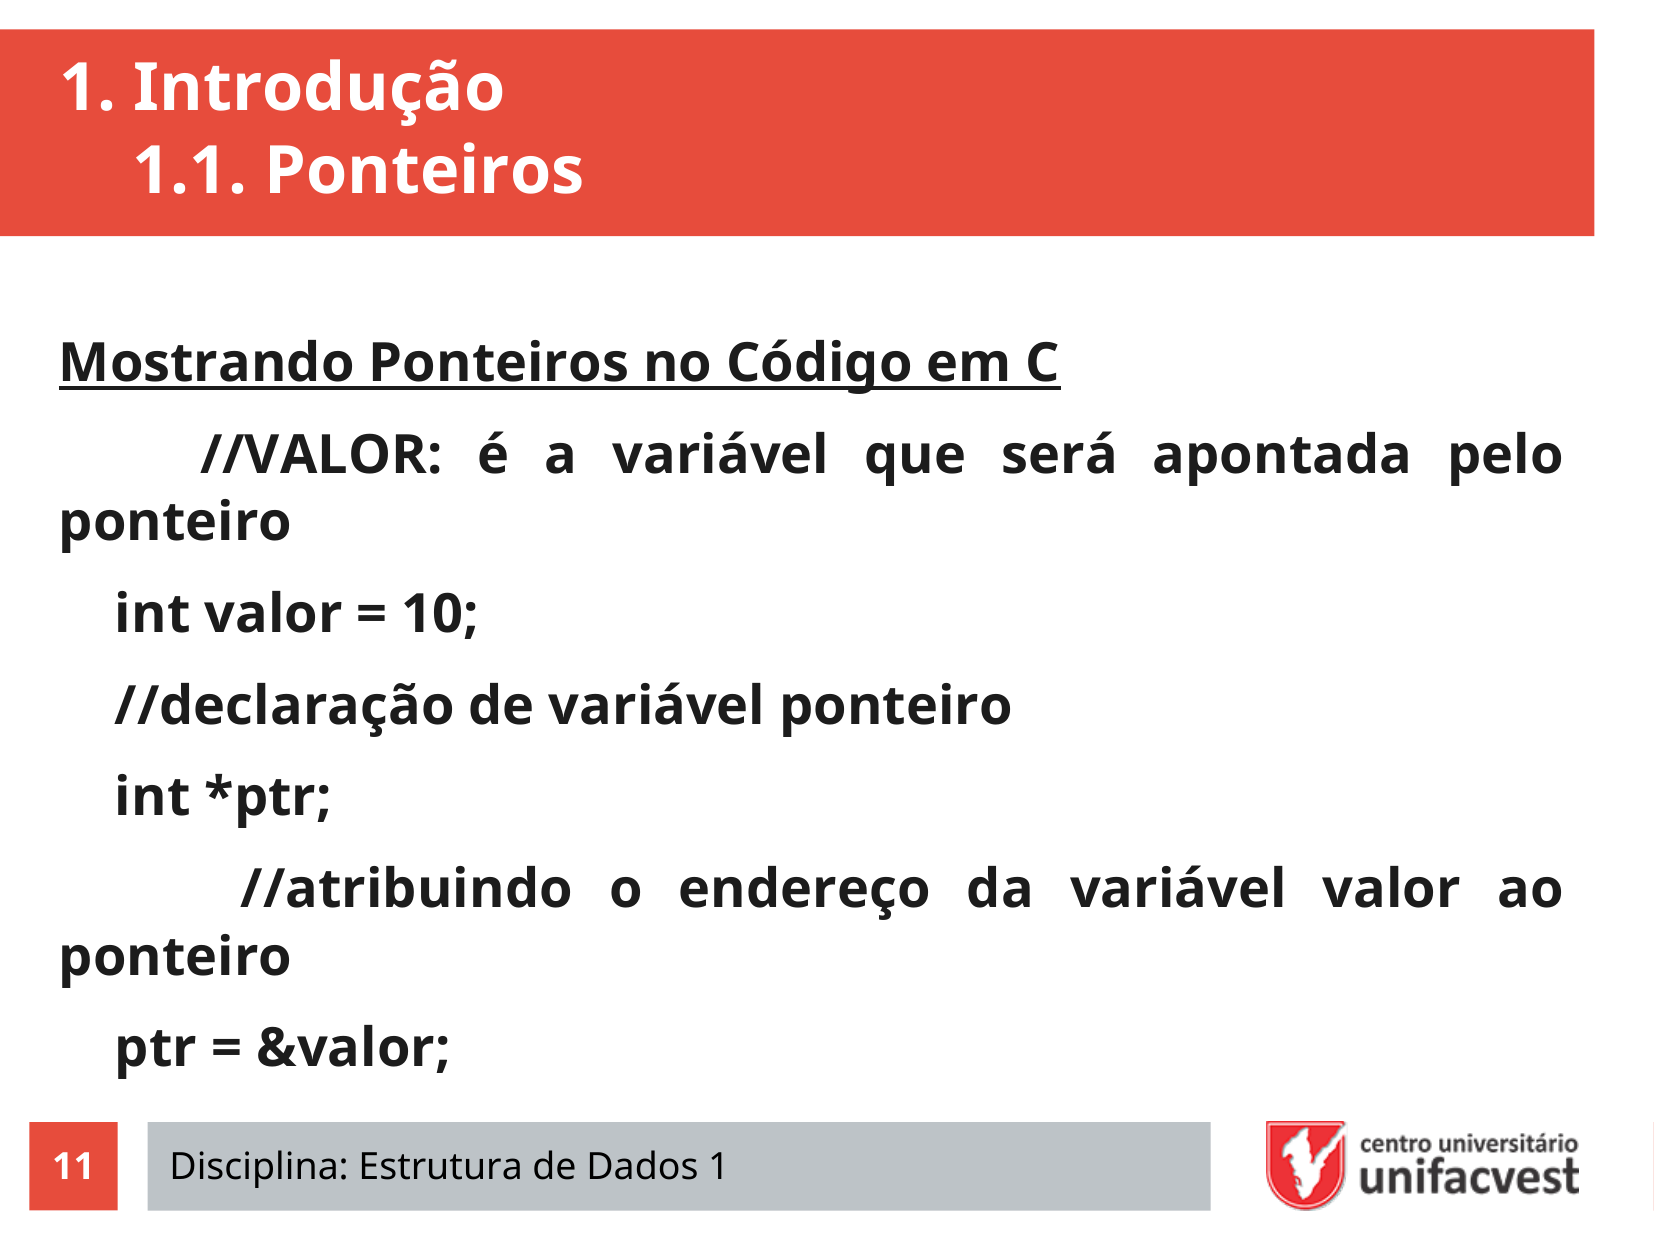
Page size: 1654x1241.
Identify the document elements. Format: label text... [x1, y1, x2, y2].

title 1. Introdução 1.1. Ponteiros [59, 59, 1595, 207]
picture [1266, 1121, 1579, 1211]
list Mostrando Ponteiros no Código em C //VALOR: é a variável que será apontada pelo ponteiro int valor = 10; //declaração de variável ponteiro int *ptr; //atribuindo o endereço da variável valor ao ponteiro ptr = &valor; [59, 324, 1566, 1093]
text_box Disciplina: Estrutura de Dados 1 [154, 1132, 1205, 1196]
text_box [1238, 1120, 1654, 1212]
